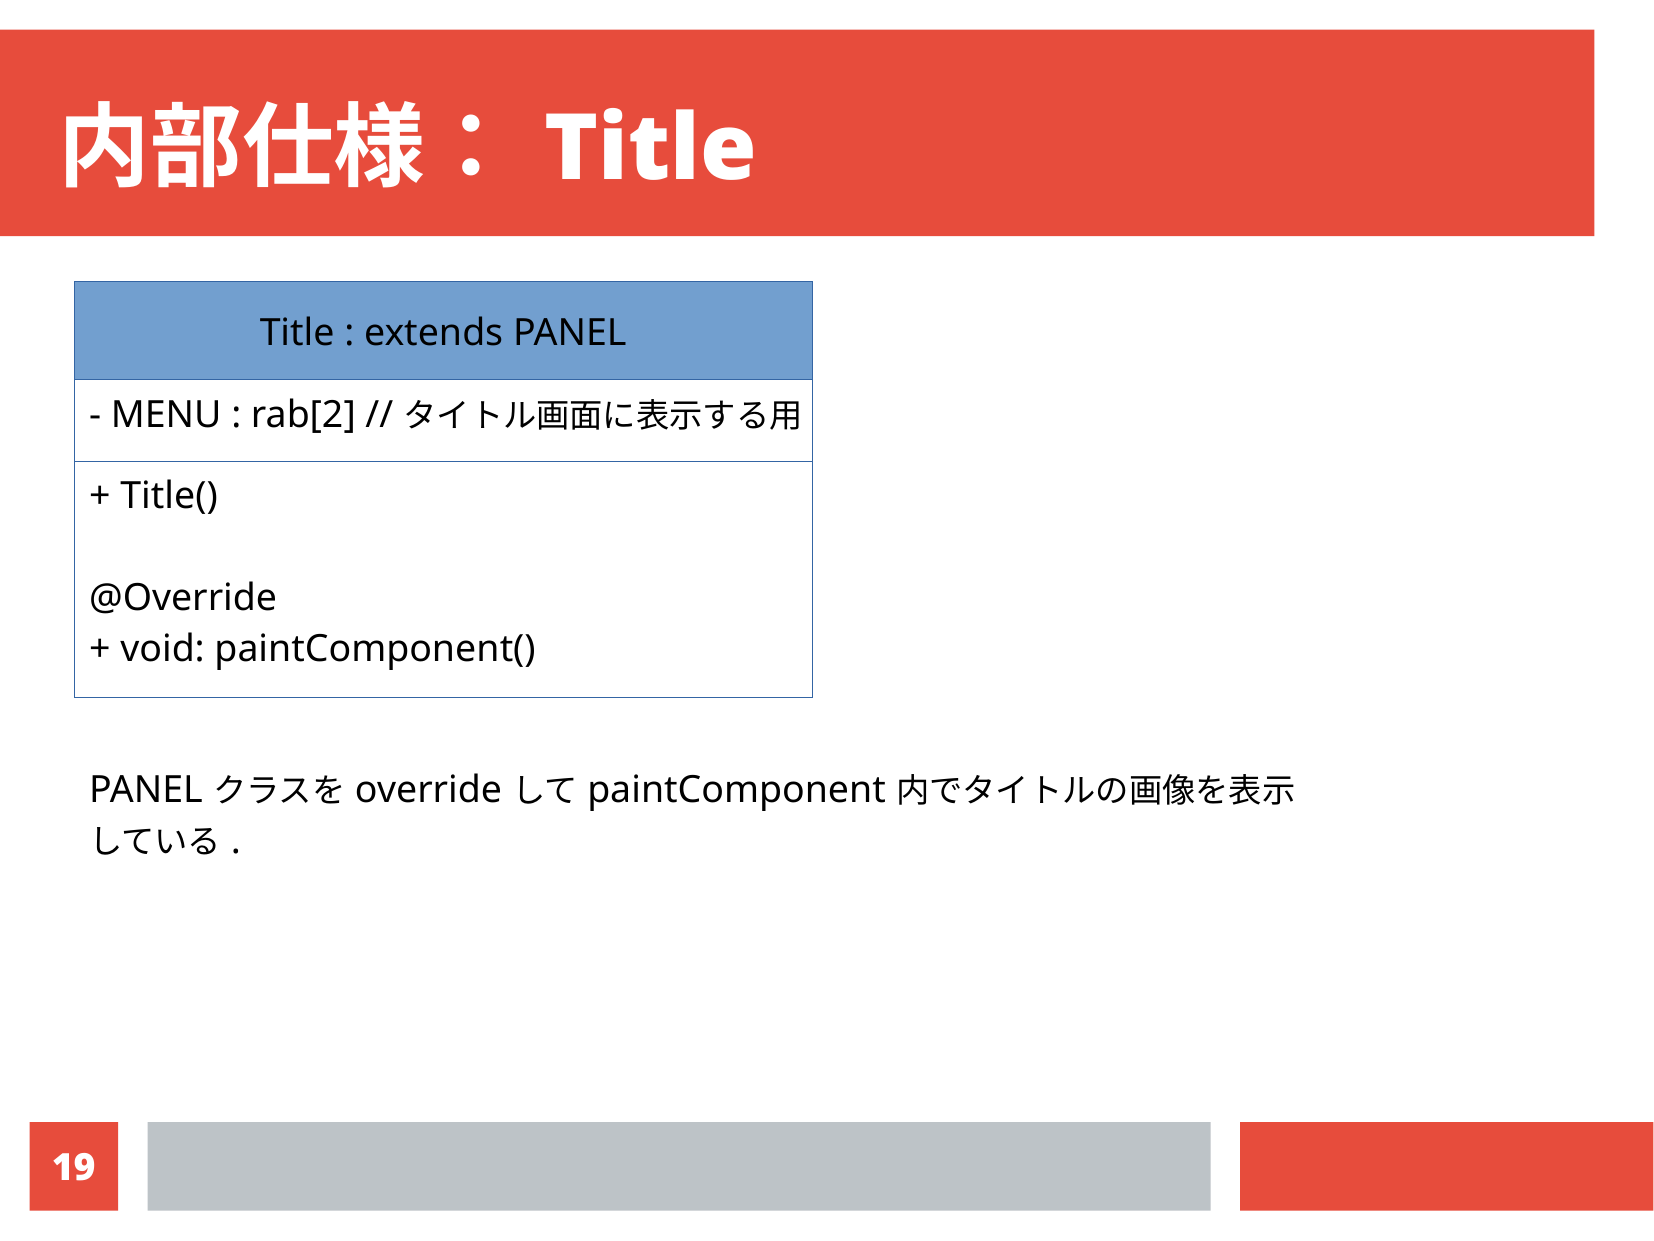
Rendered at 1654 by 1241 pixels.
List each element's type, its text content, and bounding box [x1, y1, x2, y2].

text_box + Title() @Override + void: paintComponent() [74, 461, 813, 698]
text_box - MENU : rab[2] //タイトル画面に表示する用 [74, 380, 813, 461]
text_box PANELクラスをoverrideしてpaintComponent内でタイトルの画像を表示している. [74, 754, 1320, 882]
title 内部仕様：Title [59, 59, 1595, 207]
text_box Title : extends PANEL [74, 281, 813, 380]
